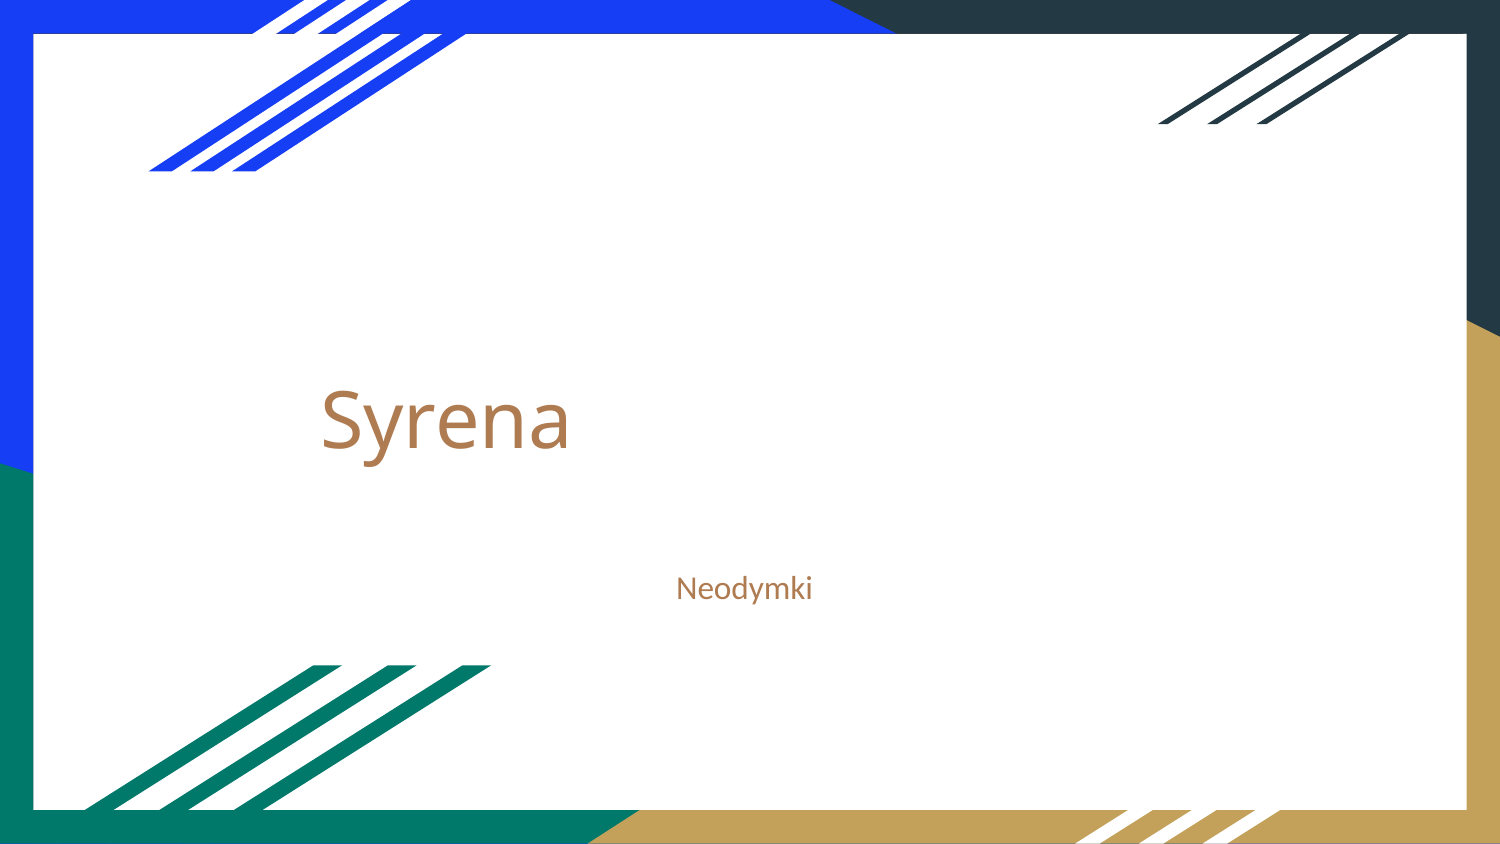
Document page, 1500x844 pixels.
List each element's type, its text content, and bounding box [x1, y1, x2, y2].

subtitle Neodymki [304, 559, 1185, 646]
title Syrena [304, 298, 1185, 537]
